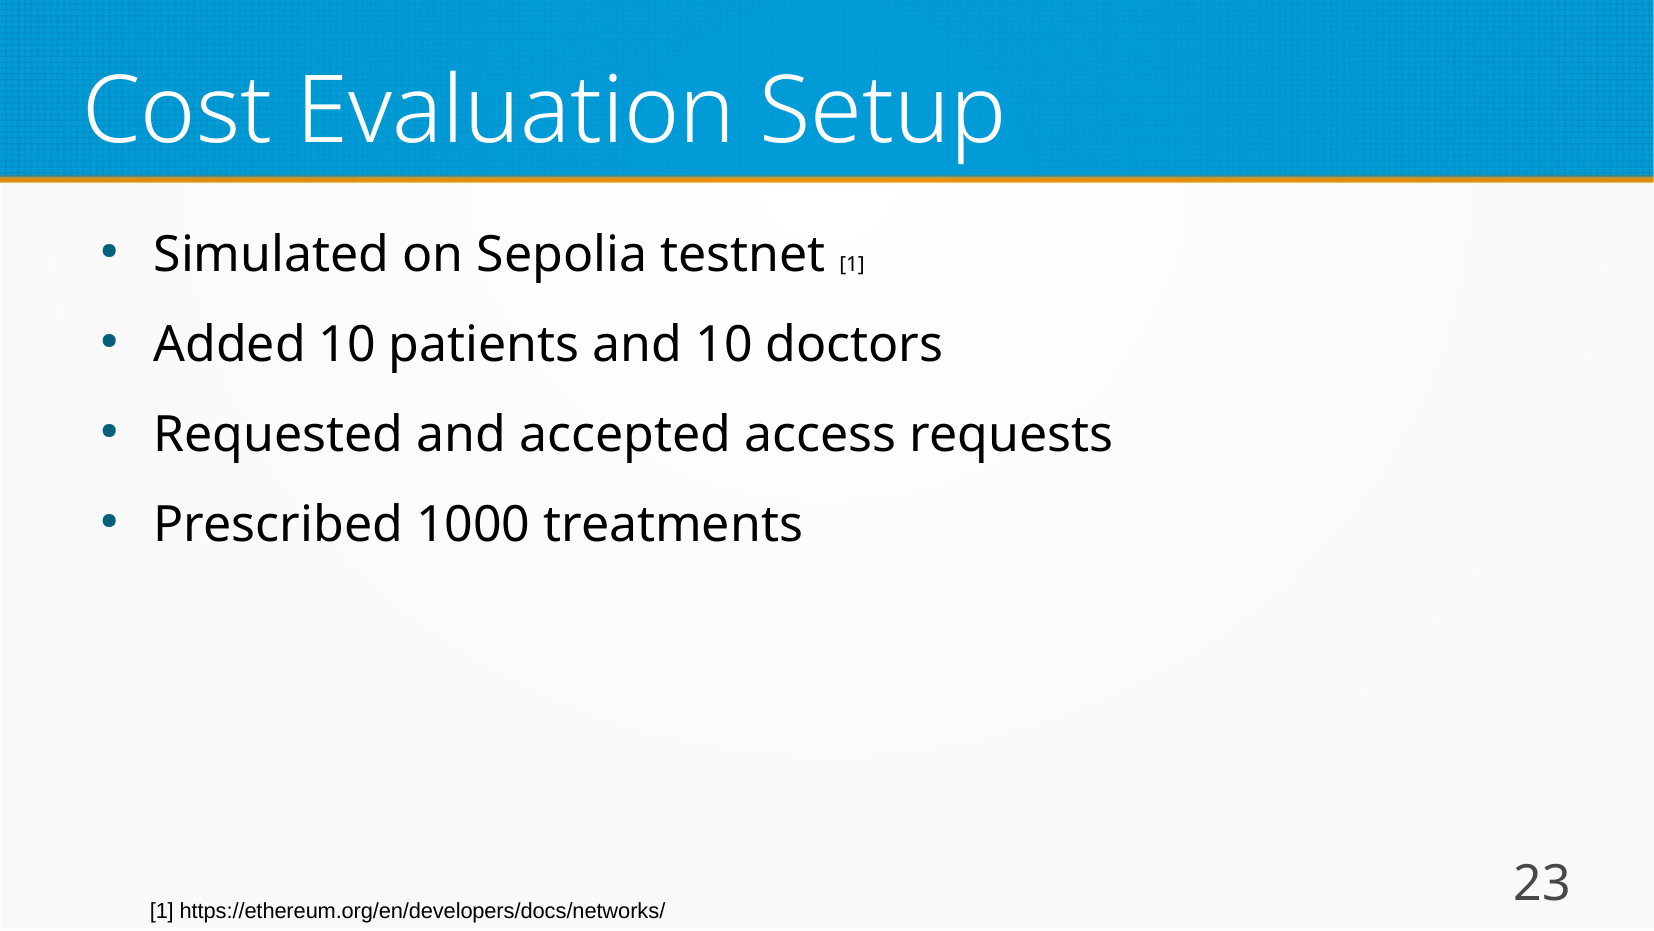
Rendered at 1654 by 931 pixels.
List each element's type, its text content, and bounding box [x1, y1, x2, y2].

title Cost Evaluation Setup [82, 14, 1571, 171]
list Simulated on Sepolia testnet [1] Added 10 patients and 10 doctors Requested and accepted access requests Prescribed 1000 treatments [82, 217, 1571, 758]
text_box [1] https://ethereum.org/en/developers/docs/networks/ [135, 891, 682, 931]
picture [0, 175, 1654, 931]
